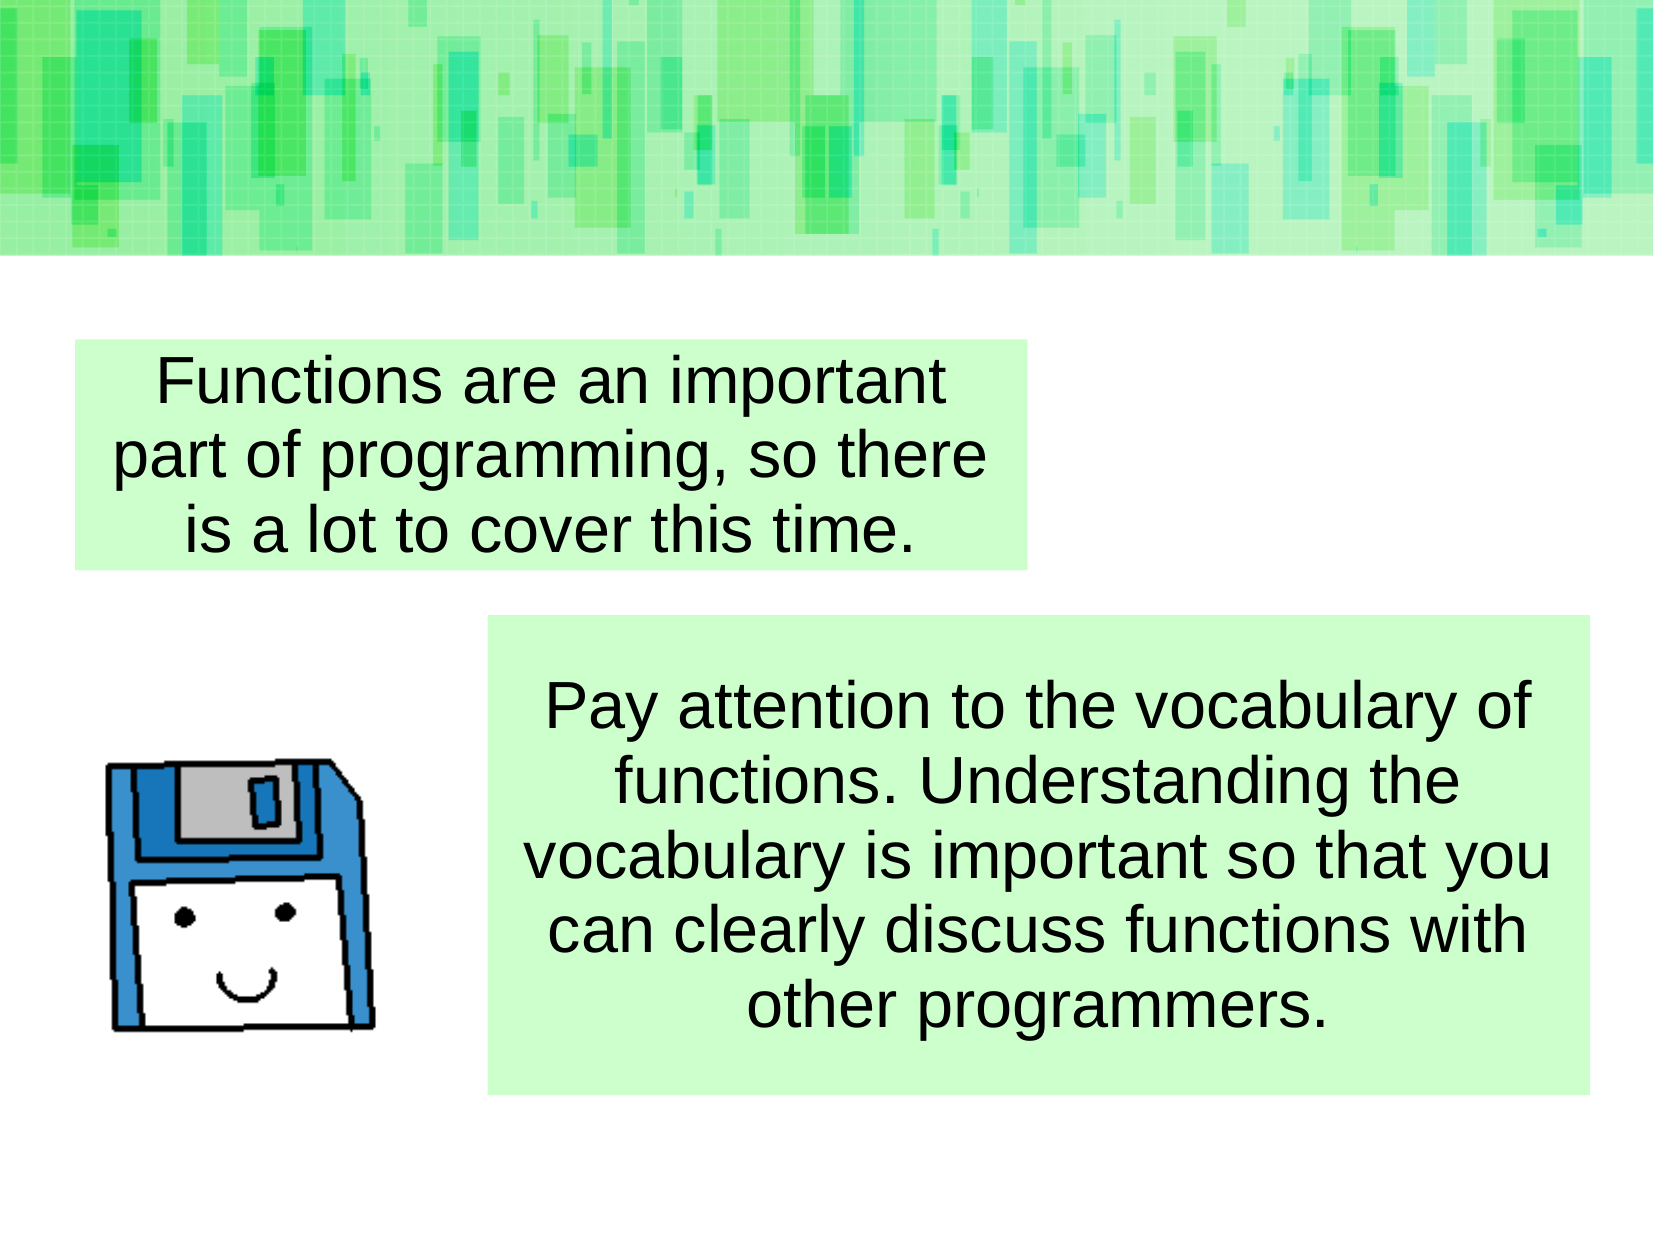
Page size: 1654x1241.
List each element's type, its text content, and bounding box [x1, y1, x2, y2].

picture [0, 0, 1654, 1241]
text_box Functions are an important part of programming, so there is a lot to cover this time. [75, 339, 1028, 571]
text_box Pay attention to the vocabulary of functions. Understanding the vocabulary is important so that you can clearly discuss functions with other programmers. [487, 615, 1591, 1096]
